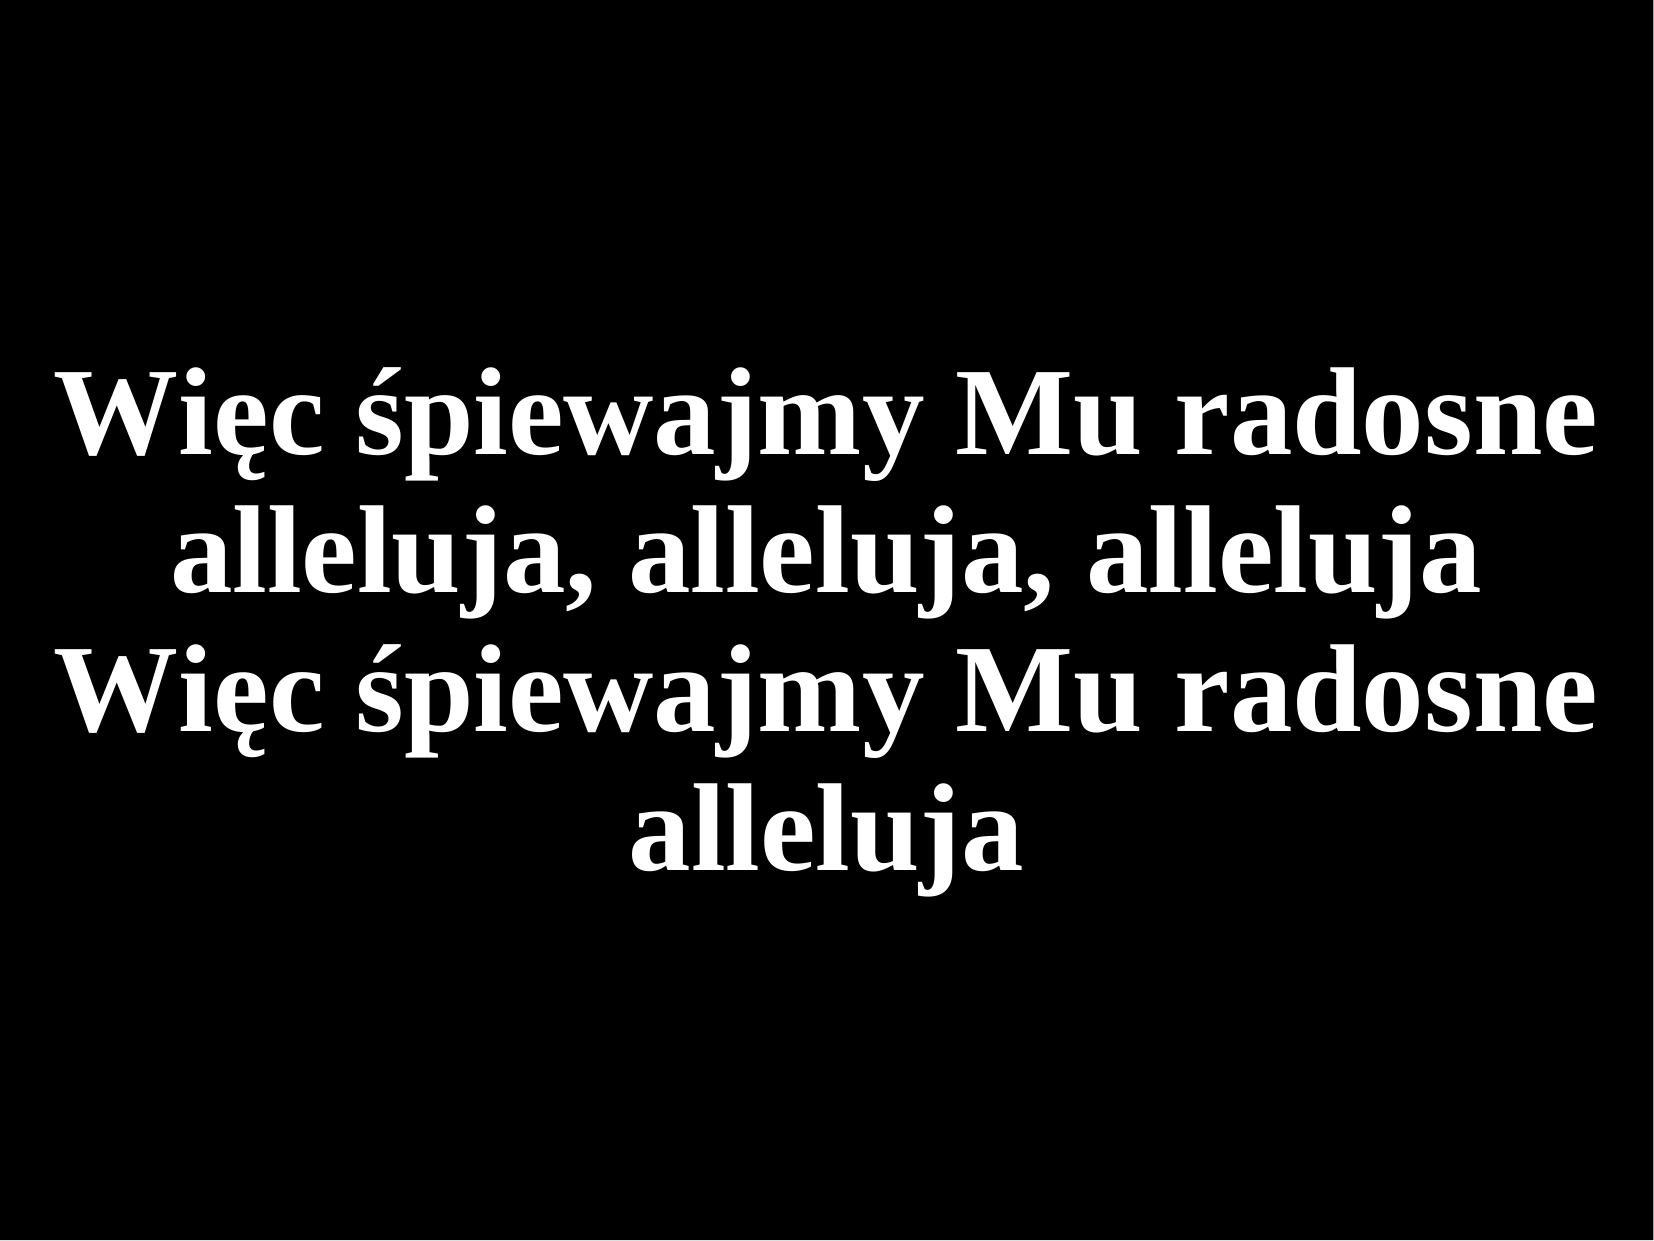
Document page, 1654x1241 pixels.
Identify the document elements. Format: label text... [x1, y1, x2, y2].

title Więc śpiewajmy Mu radosne alleluja, alleluja, alleluja Więc śpiewajmy Mu radosne alleluja [0, 0, 1654, 1241]
